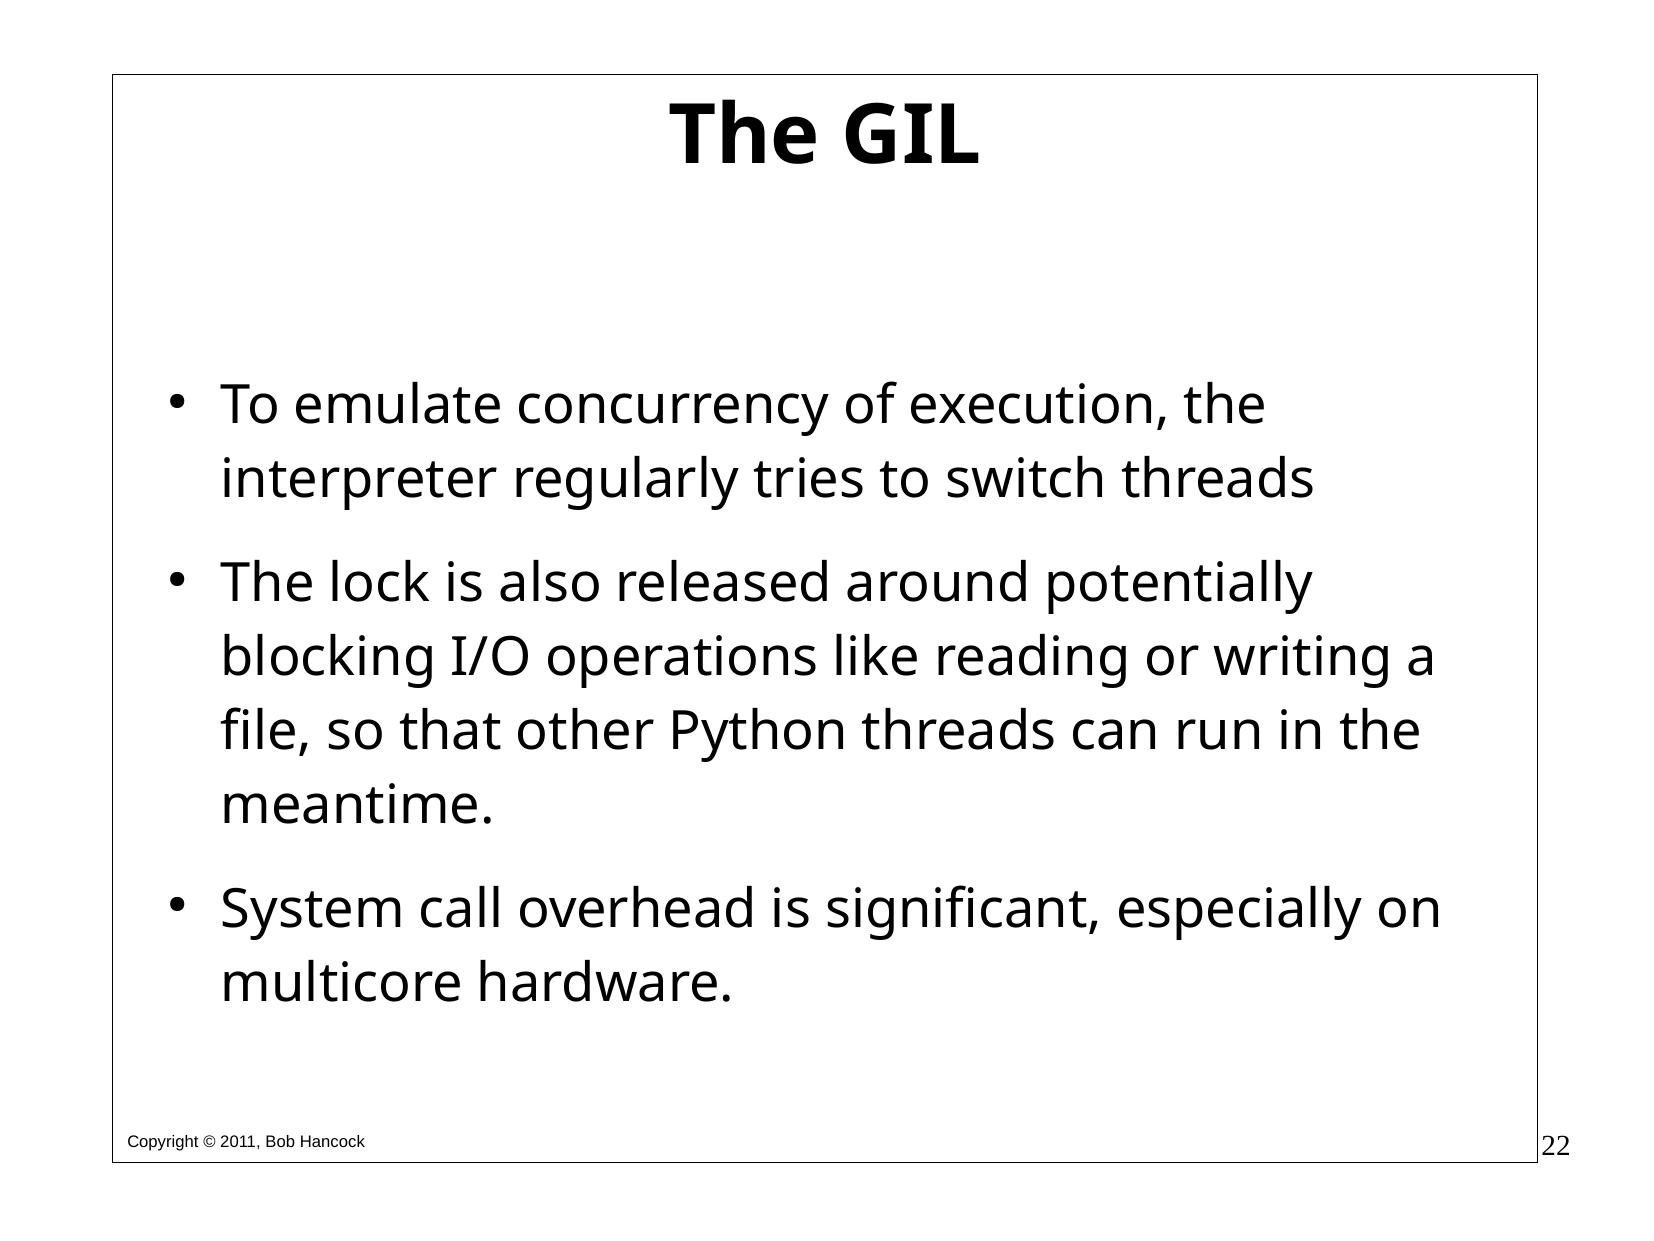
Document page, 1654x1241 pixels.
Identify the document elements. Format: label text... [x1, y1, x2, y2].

text_box Copyright © 2011, Bob Hancock [112, 1125, 381, 1159]
title The GIL [112, 75, 1538, 188]
list To emulate concurrency of execution, the interpreter regularly tries to switch threads The lock is also released around potentially blocking I/O operations like reading or writing a file, so that other Python threads can run in the meantime. System call overhead is significant, especially on multicore hardware. [150, 262, 1501, 1126]
